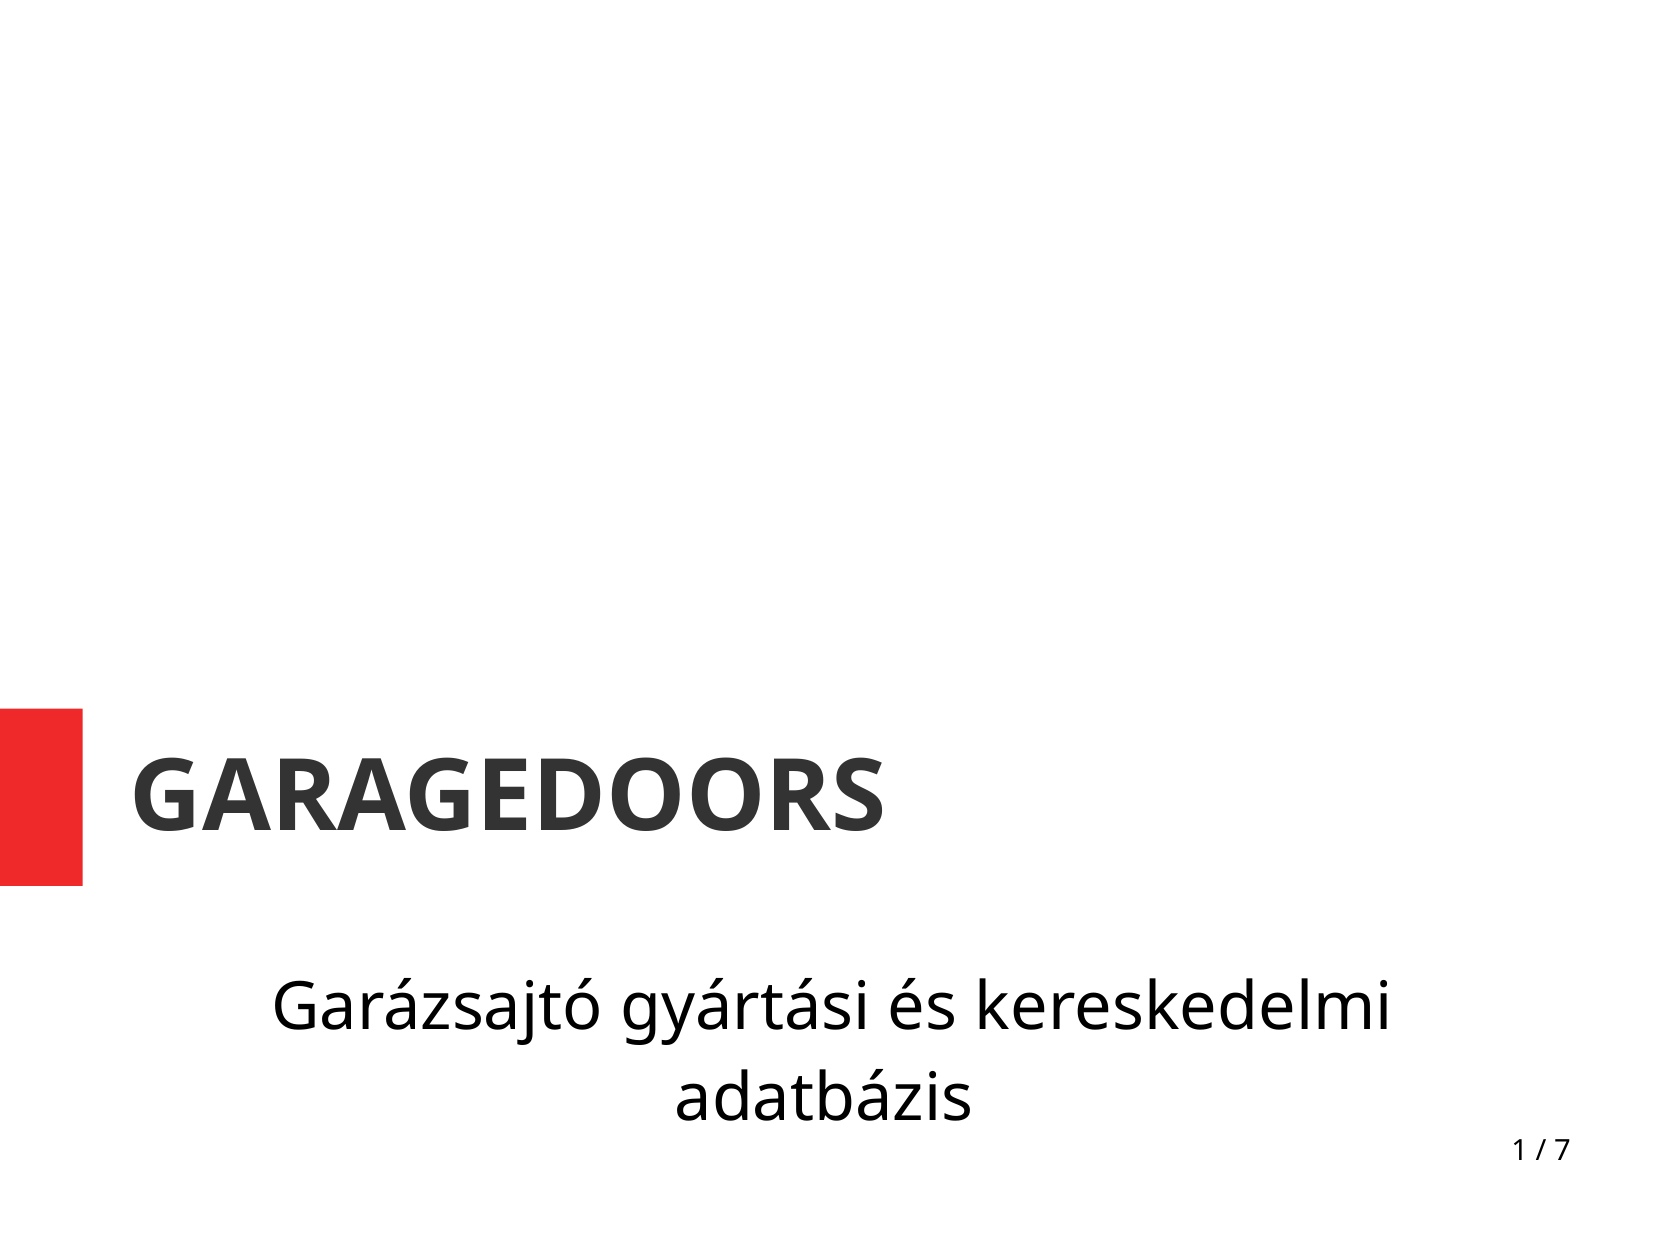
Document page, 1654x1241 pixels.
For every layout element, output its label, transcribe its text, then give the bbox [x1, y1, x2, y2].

title GARAGEDOORS [129, 655, 1536, 928]
subtitle Garázsajtó gyártási és kereskedelmi adatbázis [129, 968, 1536, 1130]
